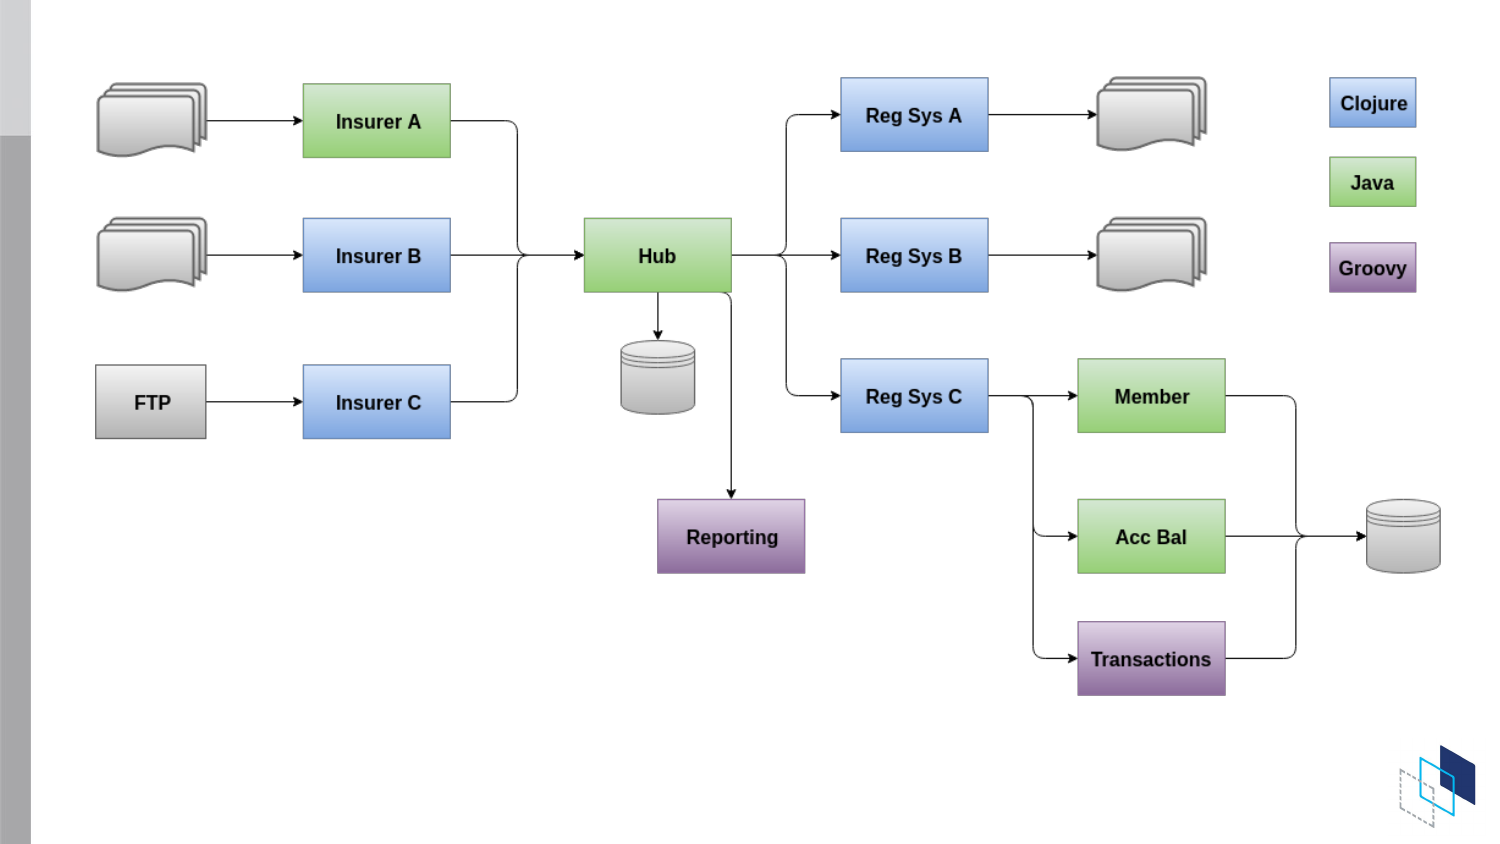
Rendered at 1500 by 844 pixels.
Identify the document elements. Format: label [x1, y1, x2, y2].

picture [0, 0, 37, 844]
picture [1388, 738, 1486, 836]
picture [94, 75, 1442, 697]
